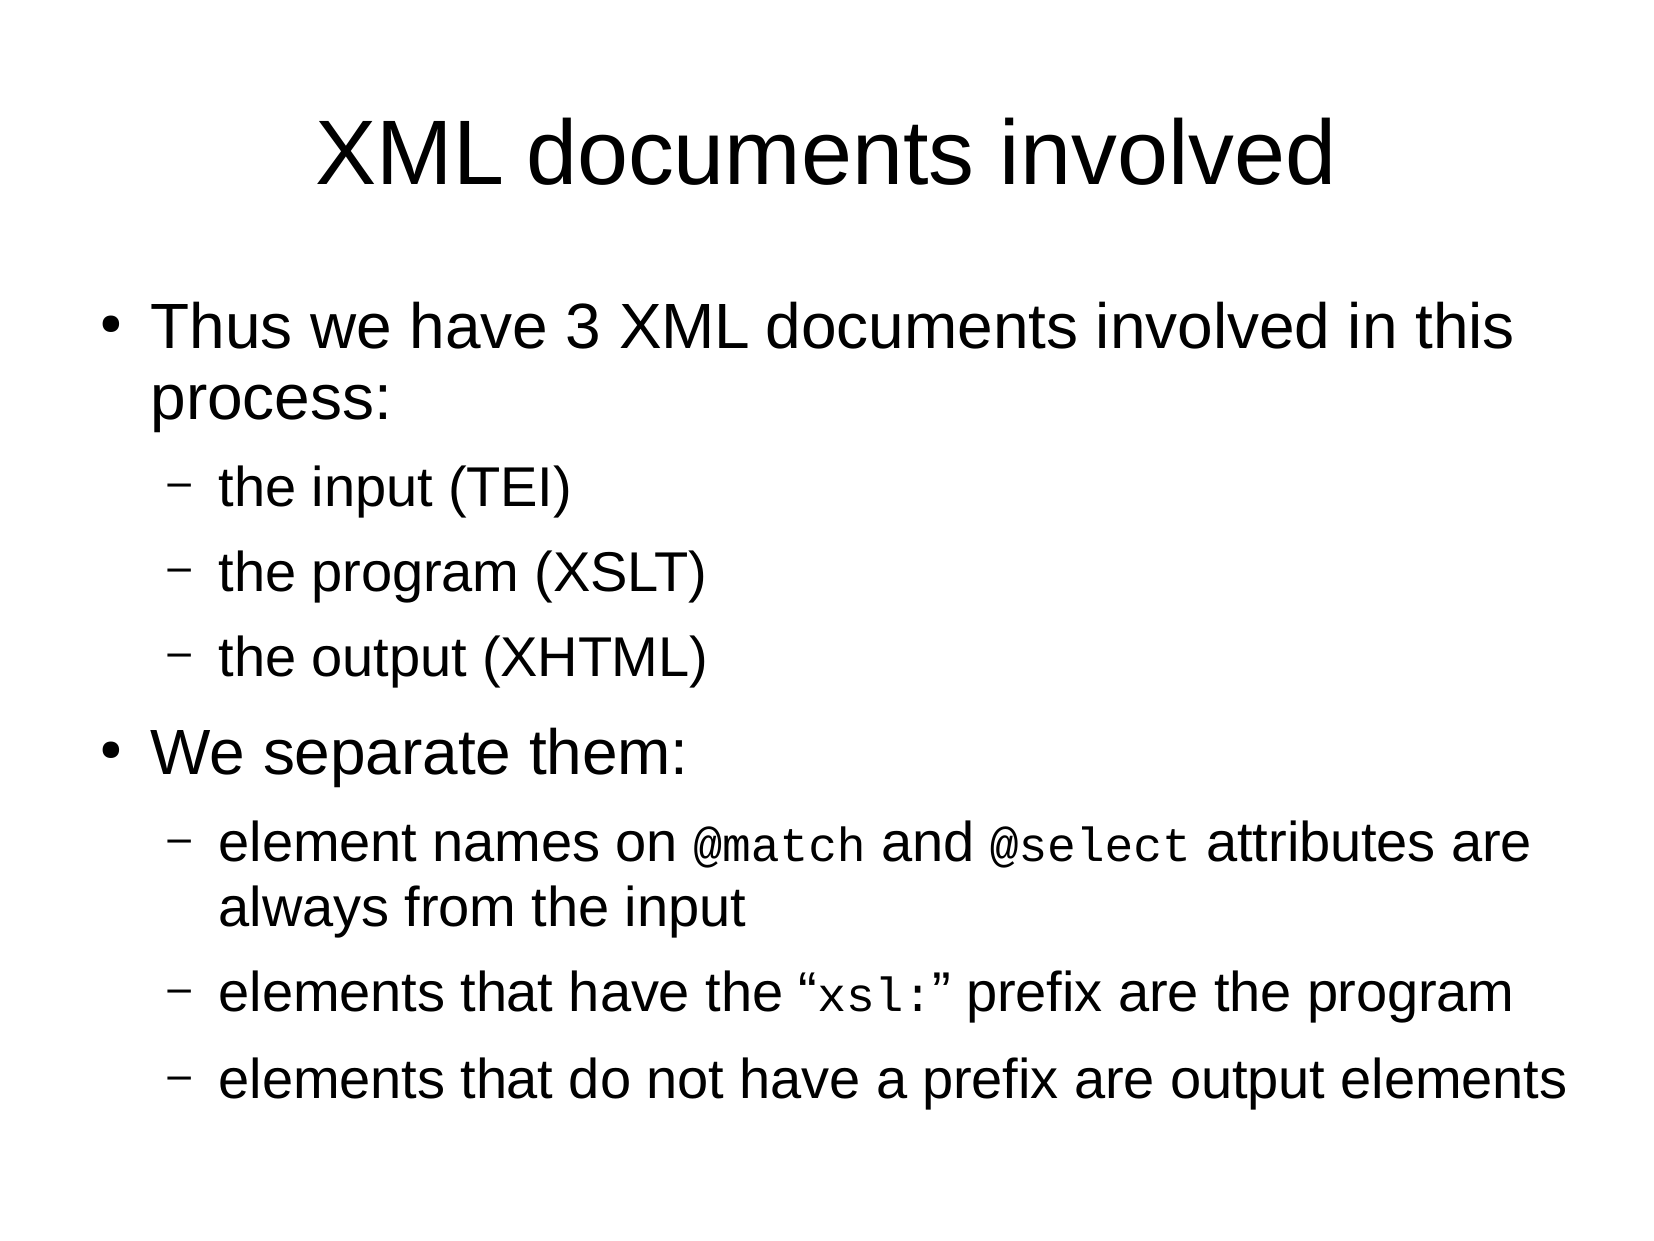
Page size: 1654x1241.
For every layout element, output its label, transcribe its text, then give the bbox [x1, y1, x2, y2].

list Thus we have 3 XML documents involved in this process: the input (TEI) the program (XSLT) the output (XHTML) We separate them: element names on @match and @select attributes are always from the input elements that have the “xsl:” prefix are the program elements that do not have a prefix are output elements [82, 290, 1571, 1156]
title XML documents involved [82, 49, 1571, 257]
